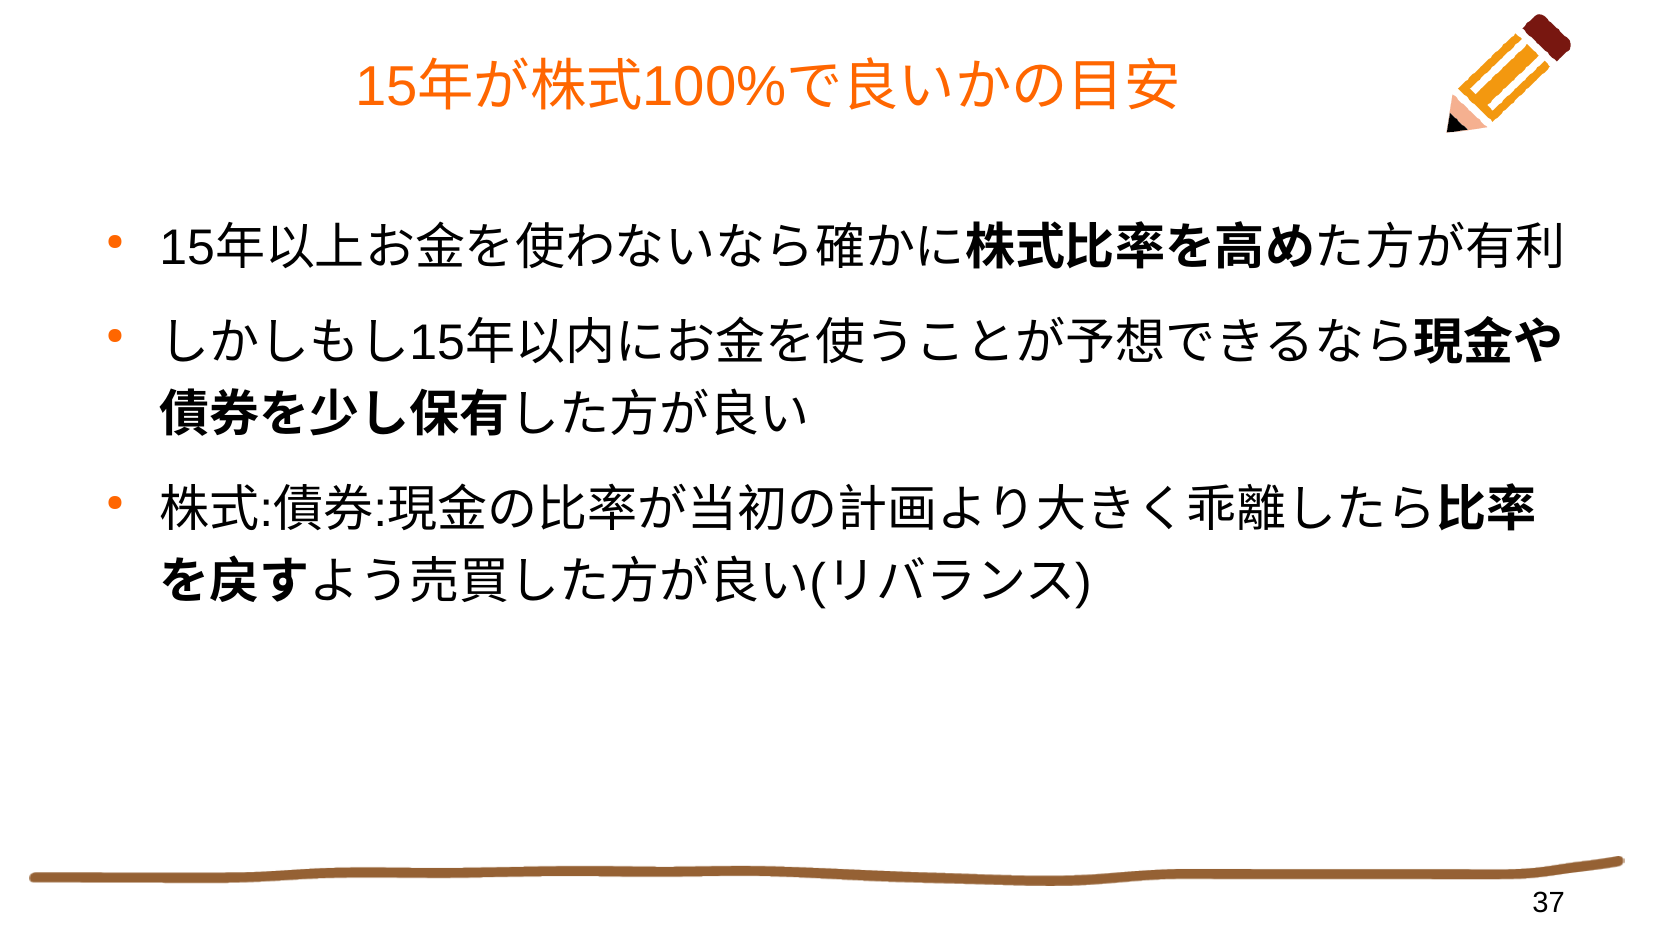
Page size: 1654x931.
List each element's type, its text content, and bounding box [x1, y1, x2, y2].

list 15年以上お金を使わないなら確かに株式比率を高めた方が有利 しかしもし15年以内にお金を使うことが予想できるなら現金や債券を少し保有した方が良い 株式:債券:現金の比率が当初の計画より大きく乖離したら比率を戻すよう売買した方が良い(リバランス) [88, 206, 1576, 857]
picture [1446, 14, 1571, 133]
title 15年が株式100%で良いかの目安 [88, 29, 1447, 133]
picture [29, 856, 1625, 886]
